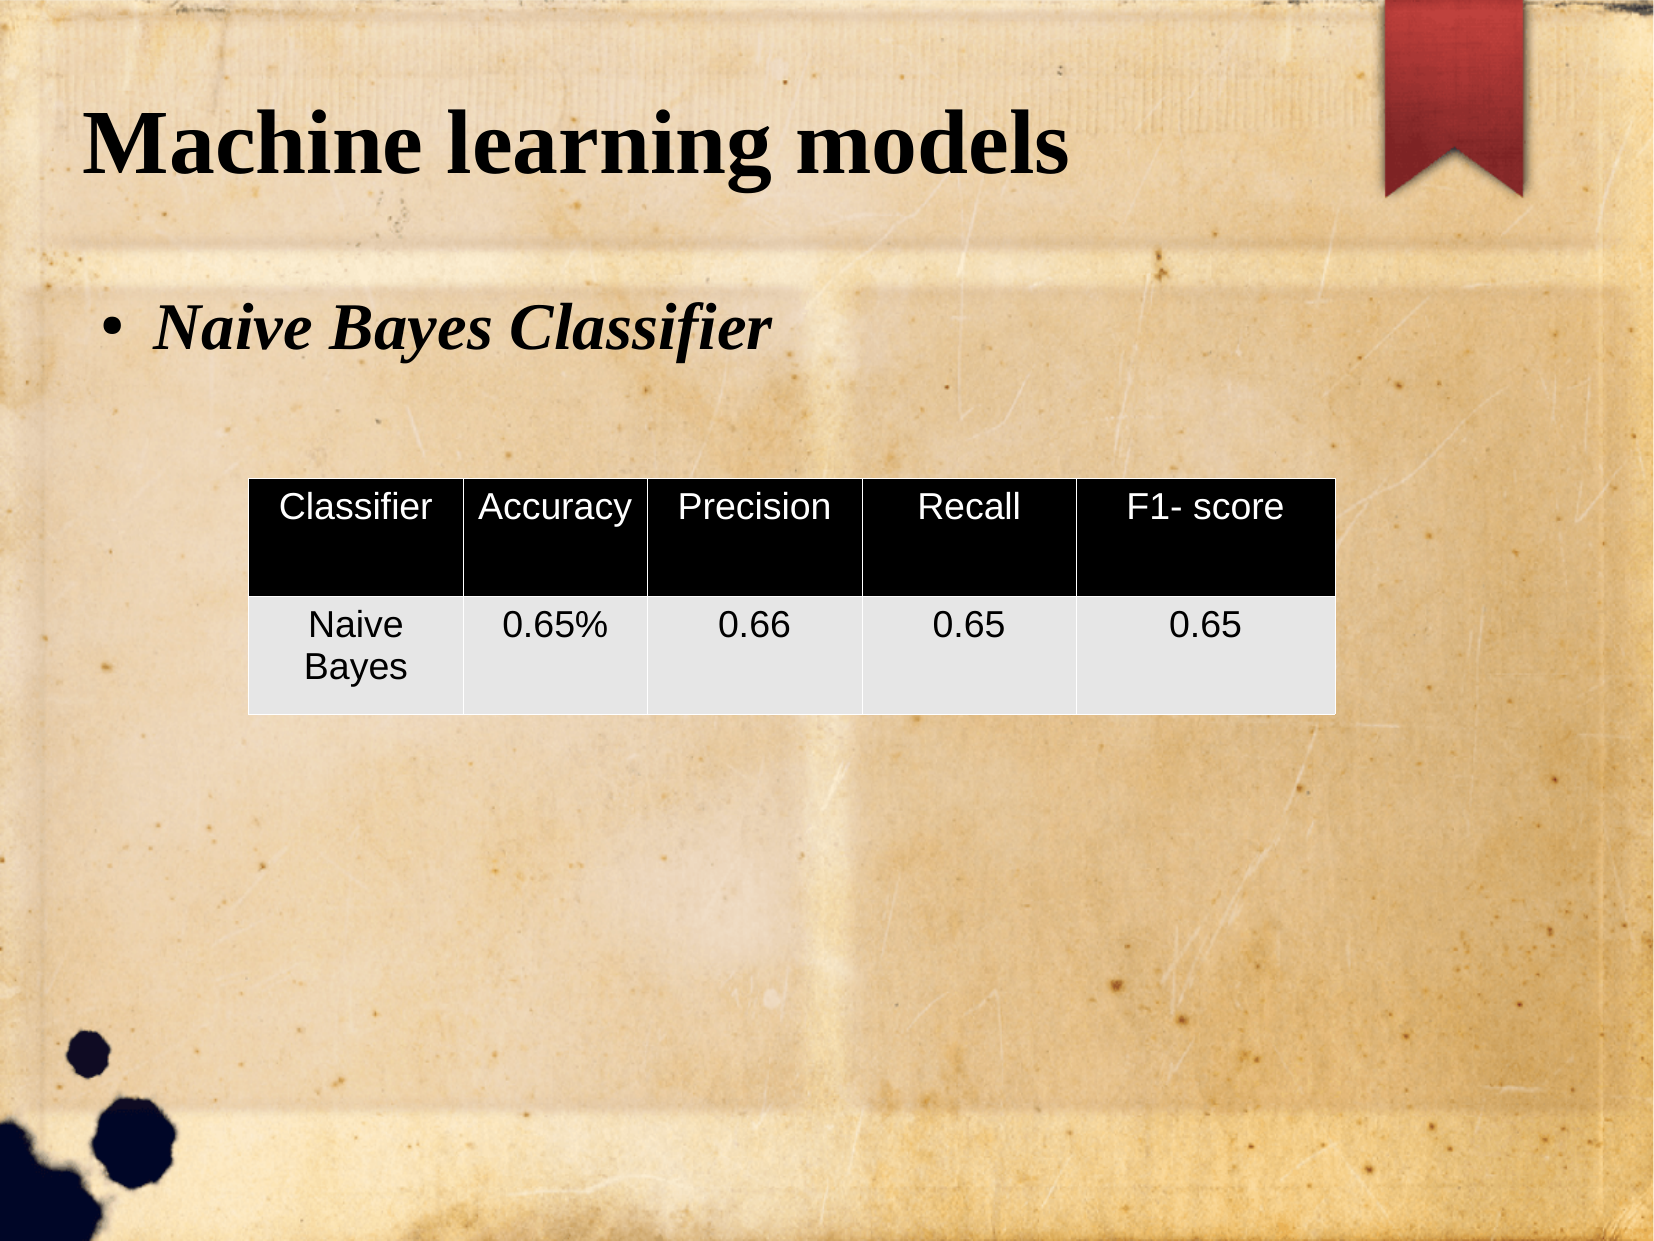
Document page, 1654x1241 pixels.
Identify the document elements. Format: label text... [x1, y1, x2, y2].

table_cell Naive Bayes [249, 597, 463, 714]
title Machine learning models [82, 49, 1347, 237]
list Naive Bayes Classifier [82, 290, 793, 391]
table_header Precision [648, 479, 862, 596]
table_cell 0.65 [863, 597, 1076, 714]
table_cell 0.66 [648, 597, 862, 714]
table_header F1- score [1077, 479, 1335, 596]
table_header Classifier [249, 479, 463, 596]
table_header Recall [863, 479, 1076, 596]
table_header Accuracy [464, 479, 647, 596]
table_cell 0.65 [1077, 597, 1335, 714]
table_cell 0.65% [464, 597, 647, 714]
picture [0, 0, 1654, 1241]
